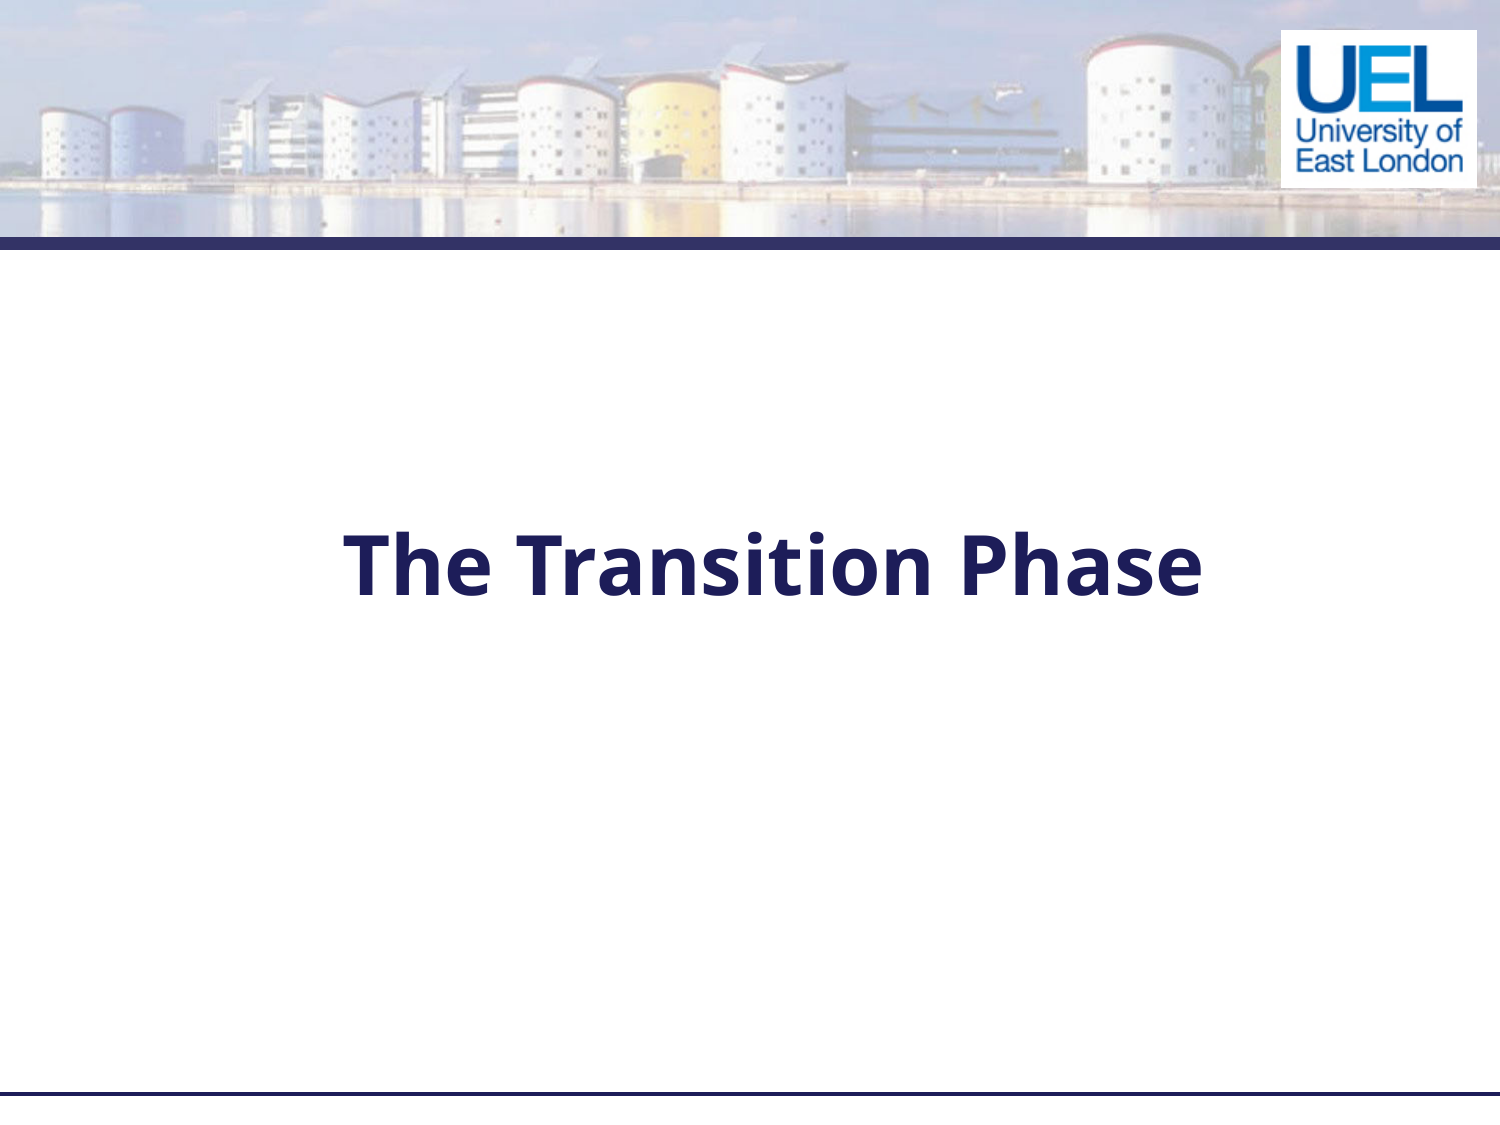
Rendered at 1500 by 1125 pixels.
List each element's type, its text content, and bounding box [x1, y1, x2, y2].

picture [0, 0, 1500, 237]
title The Transition Phase [327, 460, 1425, 665]
